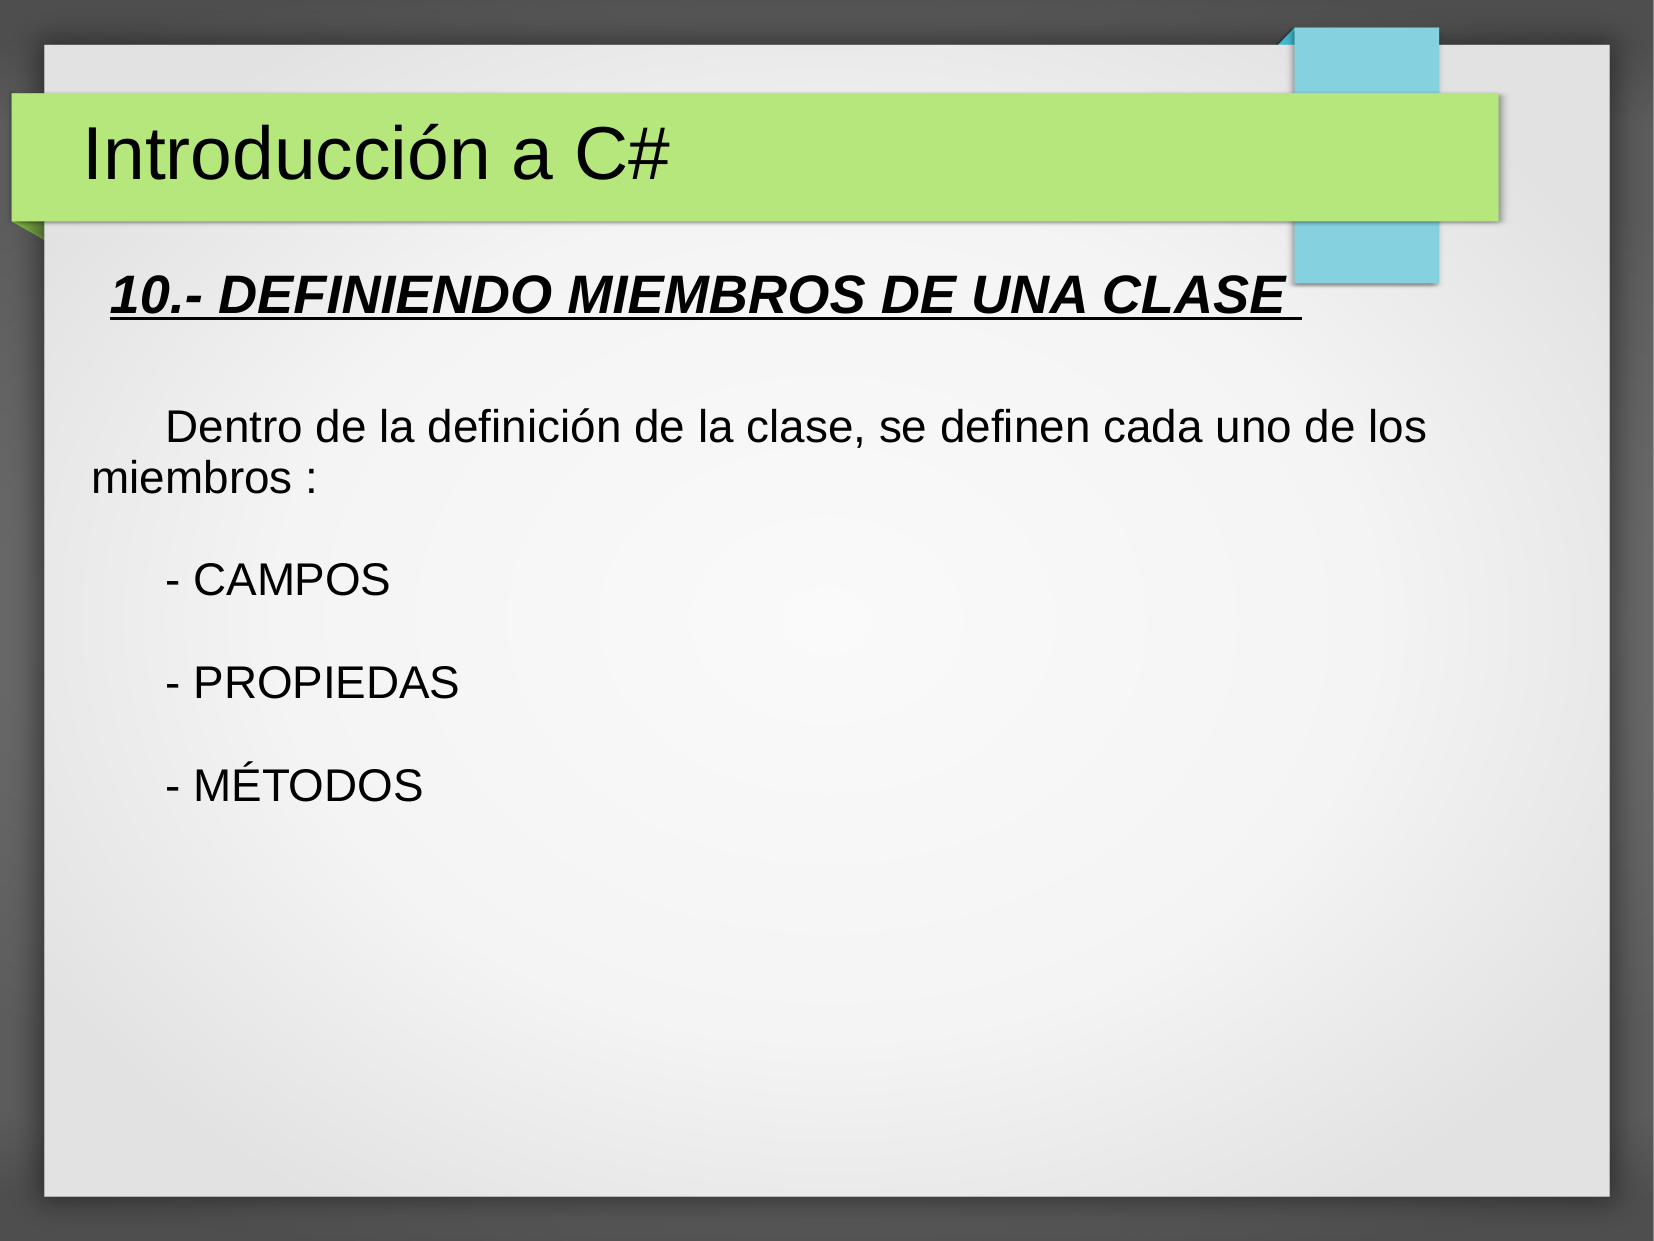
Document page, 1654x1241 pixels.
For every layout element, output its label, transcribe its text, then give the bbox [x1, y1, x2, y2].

title 10.- DEFINIENDO MIEMBROS DE UNA CLASE [94, 236, 1347, 355]
title Introducción a C# [82, 94, 1264, 213]
picture [0, 0, 1654, 1241]
title Dentro de la definición de la clase, se definen cada uno de los miembros : - CAMPOS - PROPIEDAS - MÉTODOS [91, 400, 1501, 1016]
